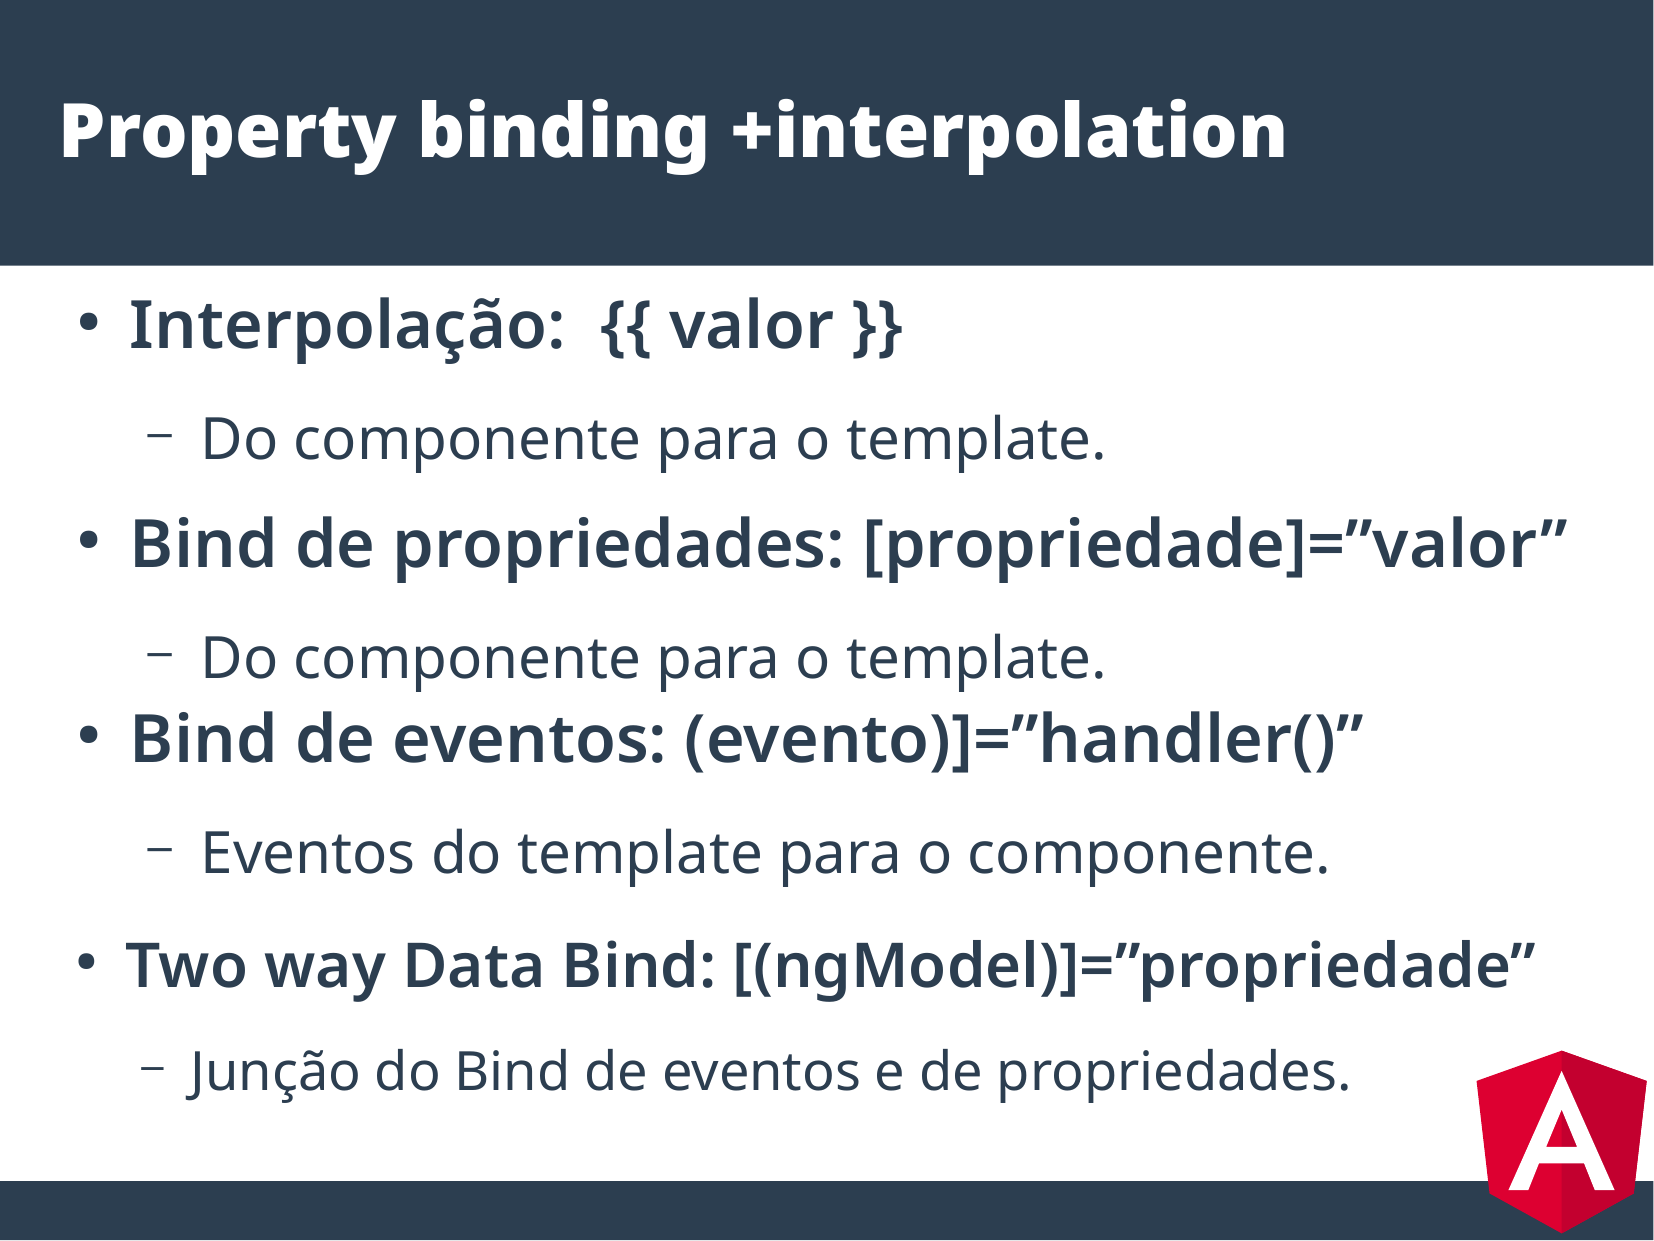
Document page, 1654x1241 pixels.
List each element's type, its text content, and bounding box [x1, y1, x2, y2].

list Two way Data Bind: [(ngModel)]=”propriedade” Junção do Bind de eventos e de propriedades. [59, 921, 1595, 1128]
list Bind de propriedades: [propriedade]=”valor” Do componente para o template. [59, 496, 1595, 690]
list Interpolação: {{ valor }} Do componente para o template. [59, 277, 1595, 485]
picture [1446, 1022, 1654, 1241]
title Property binding +interpolation [59, 49, 1595, 207]
list Bind de eventos: (evento)]=”handler()” Eventos do template para o componente. [59, 690, 1595, 898]
